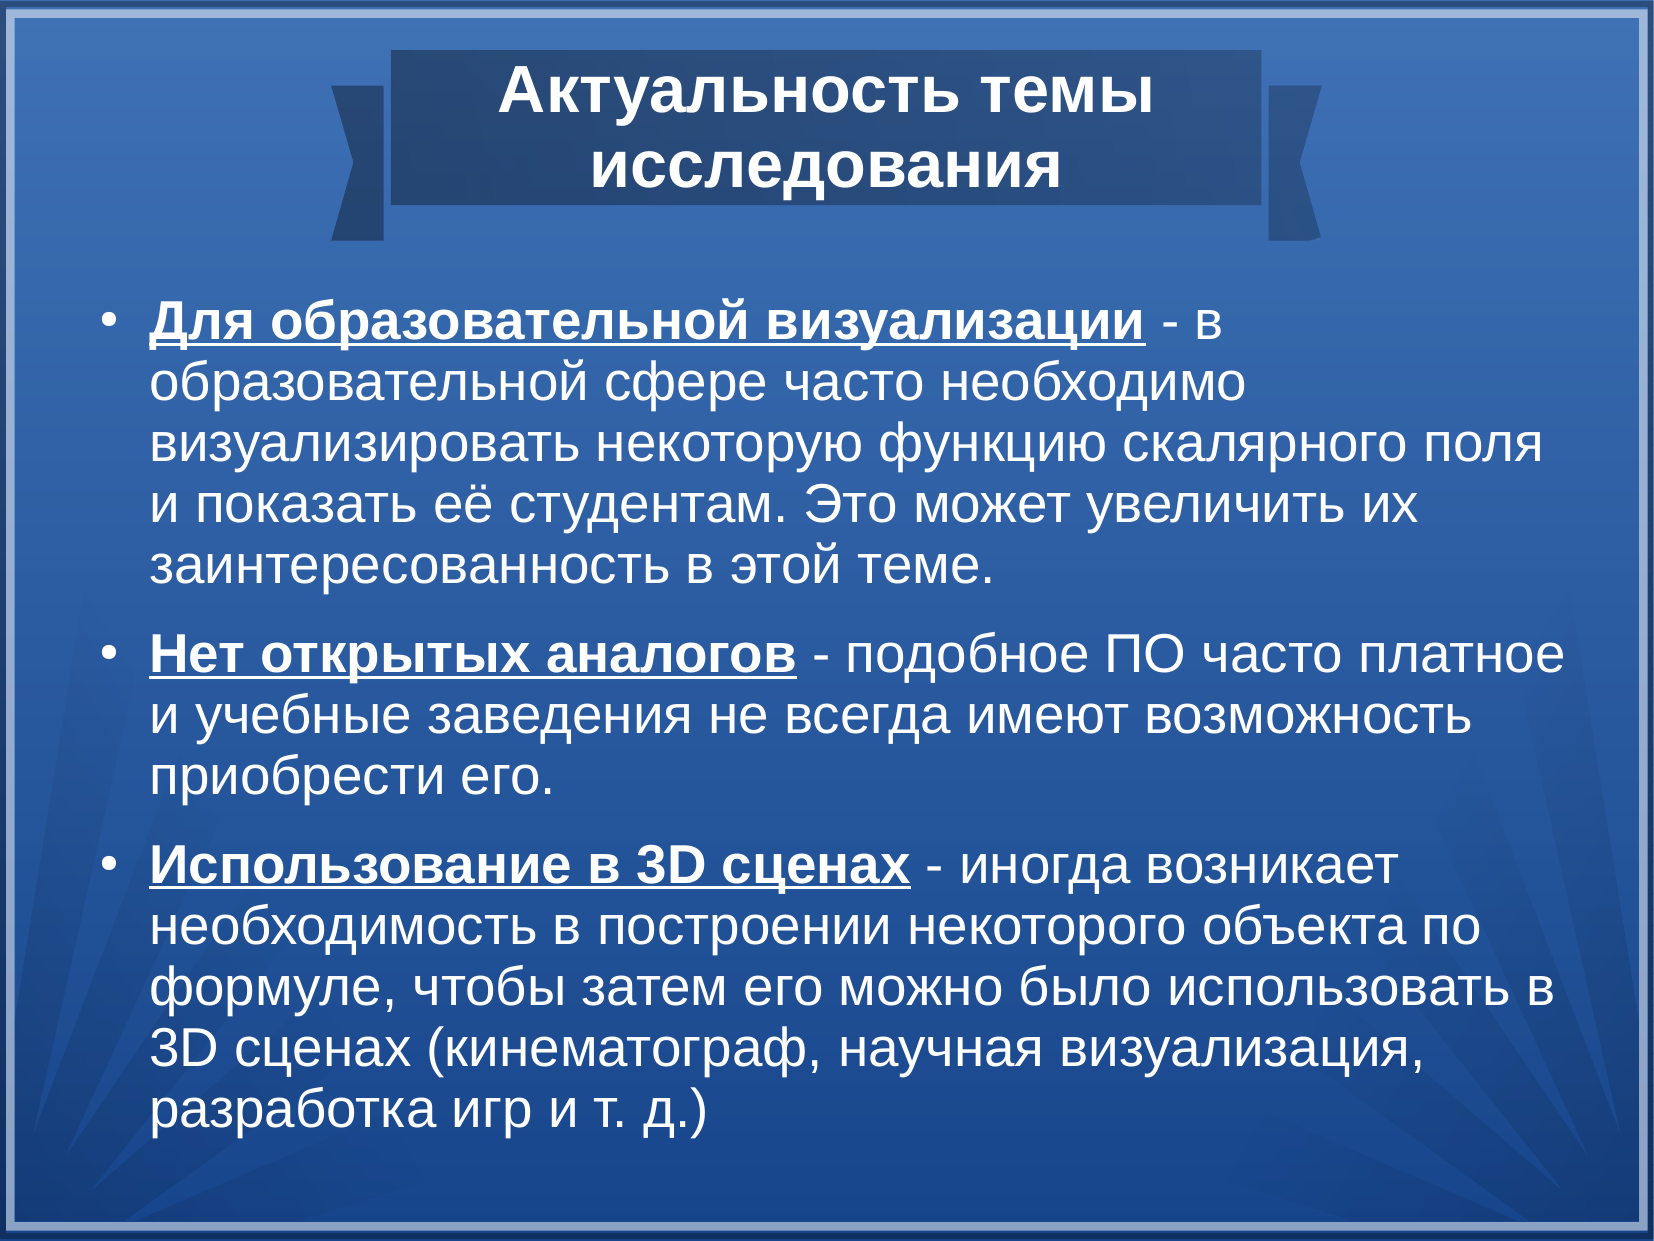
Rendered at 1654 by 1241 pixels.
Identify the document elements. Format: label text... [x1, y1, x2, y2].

list Для образовательной визуализации - в образовательной сфере часто необходимо визуализировать некоторую функцию скалярного поля и показать её студентам. Это может увеличить их заинтересованность в этой теме. Нет открытых аналогов - подобное ПО часто платное и учебные заведения не всегда имеют возможность приобрести его. Использование в 3D сценах - иногда возникает необходимость в построении некоторого объекта по формуле, чтобы затем его можно было использовать в 3D сценах (кинематограф, научная визуализация, разработка игр и т. д.) [82, 290, 1571, 1146]
title Актуальность темы исследования [389, 49, 1264, 205]
